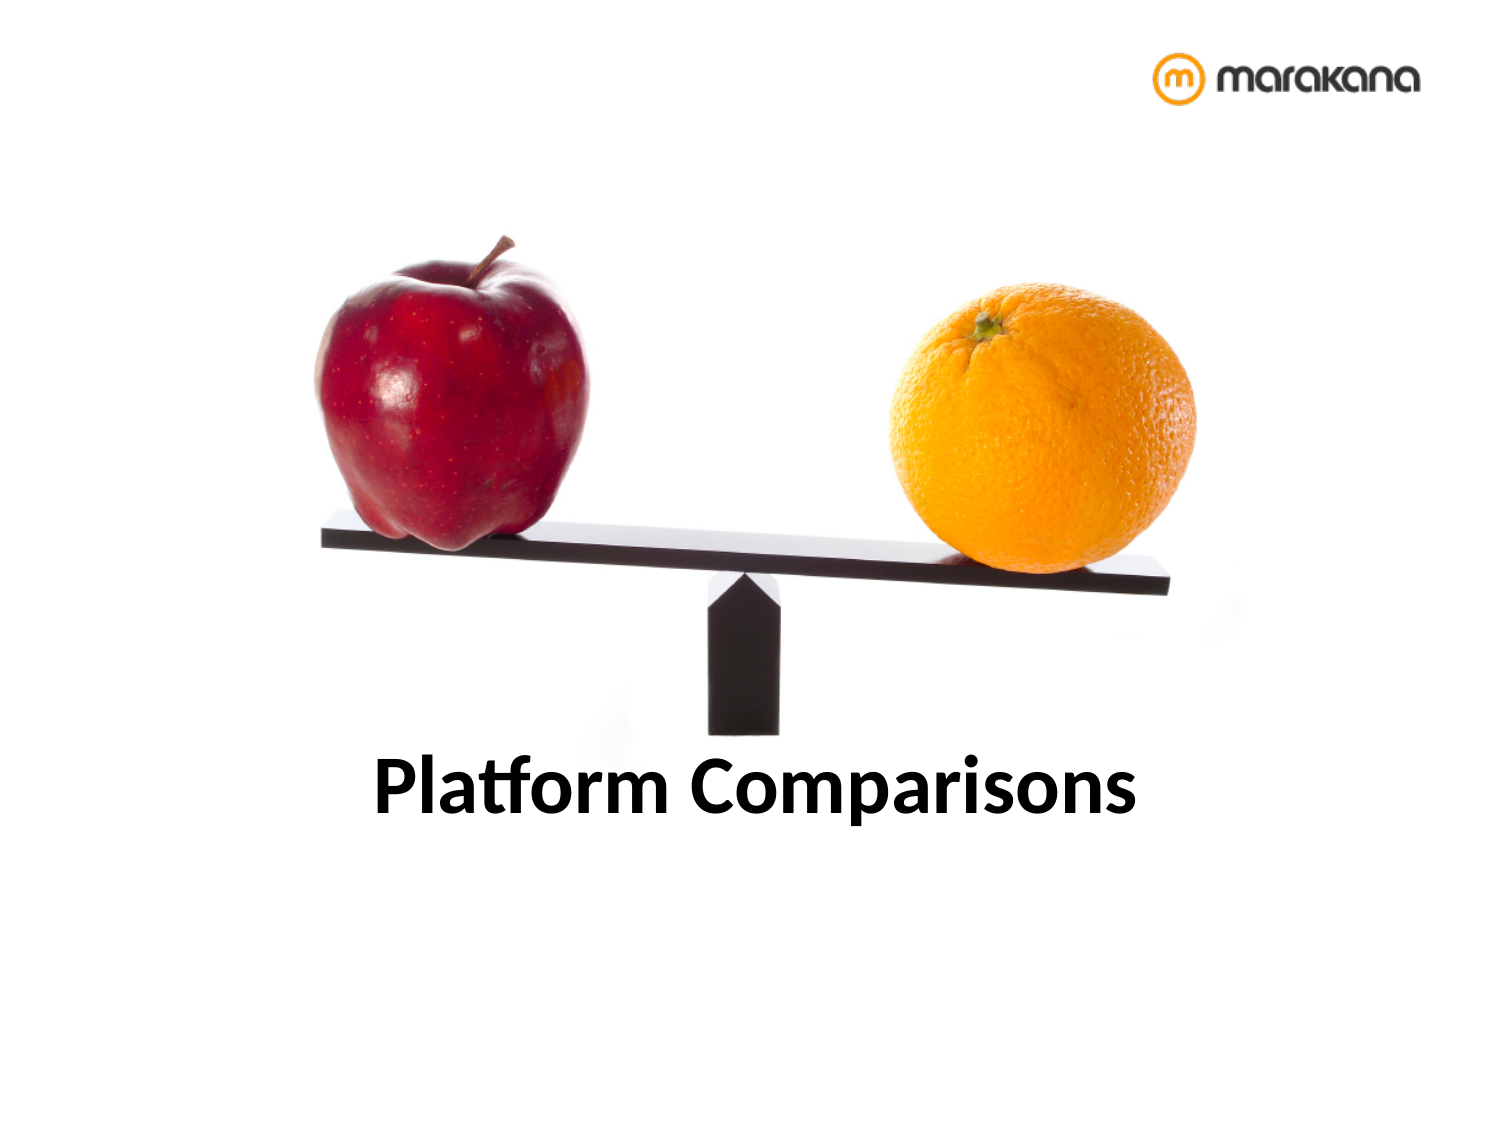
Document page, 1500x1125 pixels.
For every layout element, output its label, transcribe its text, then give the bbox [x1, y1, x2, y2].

picture [262, 45, 1425, 722]
title Platform Comparisons [118, 722, 1394, 947]
